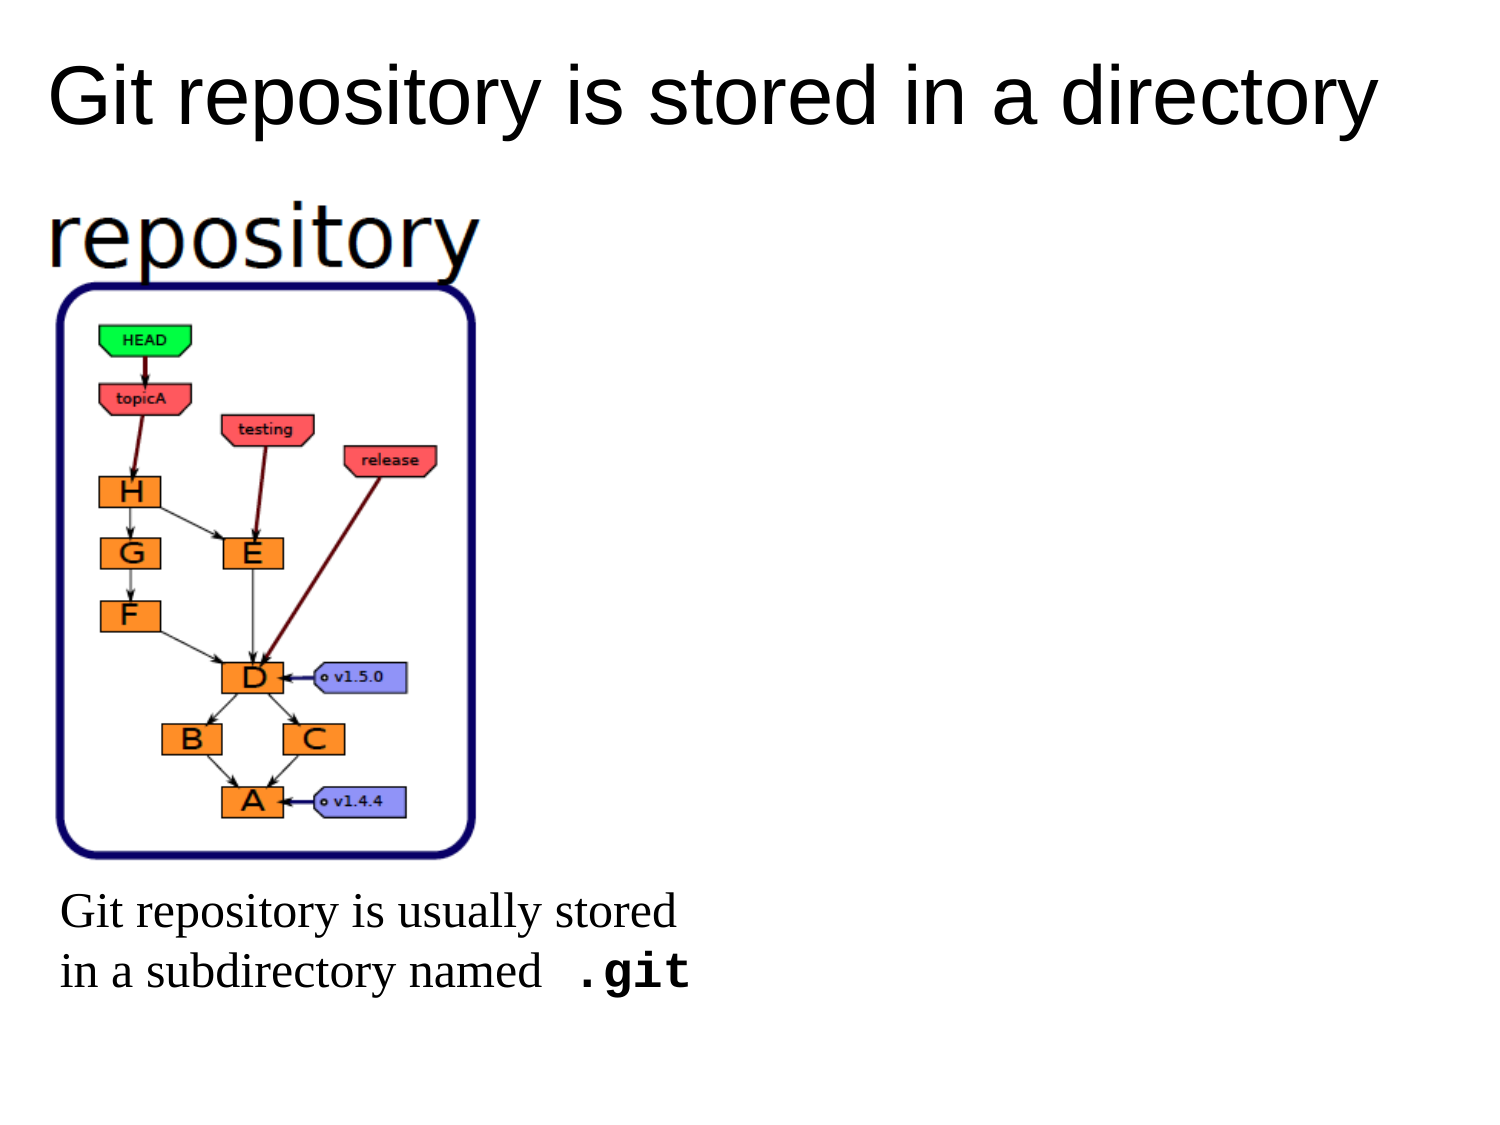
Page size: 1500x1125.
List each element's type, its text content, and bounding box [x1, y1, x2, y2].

title Git repository is stored in a directory [47, 47, 1500, 141]
picture [45, 195, 493, 870]
text_box Git repository is usually stored in a subdirectory named .git [45, 870, 721, 1006]
